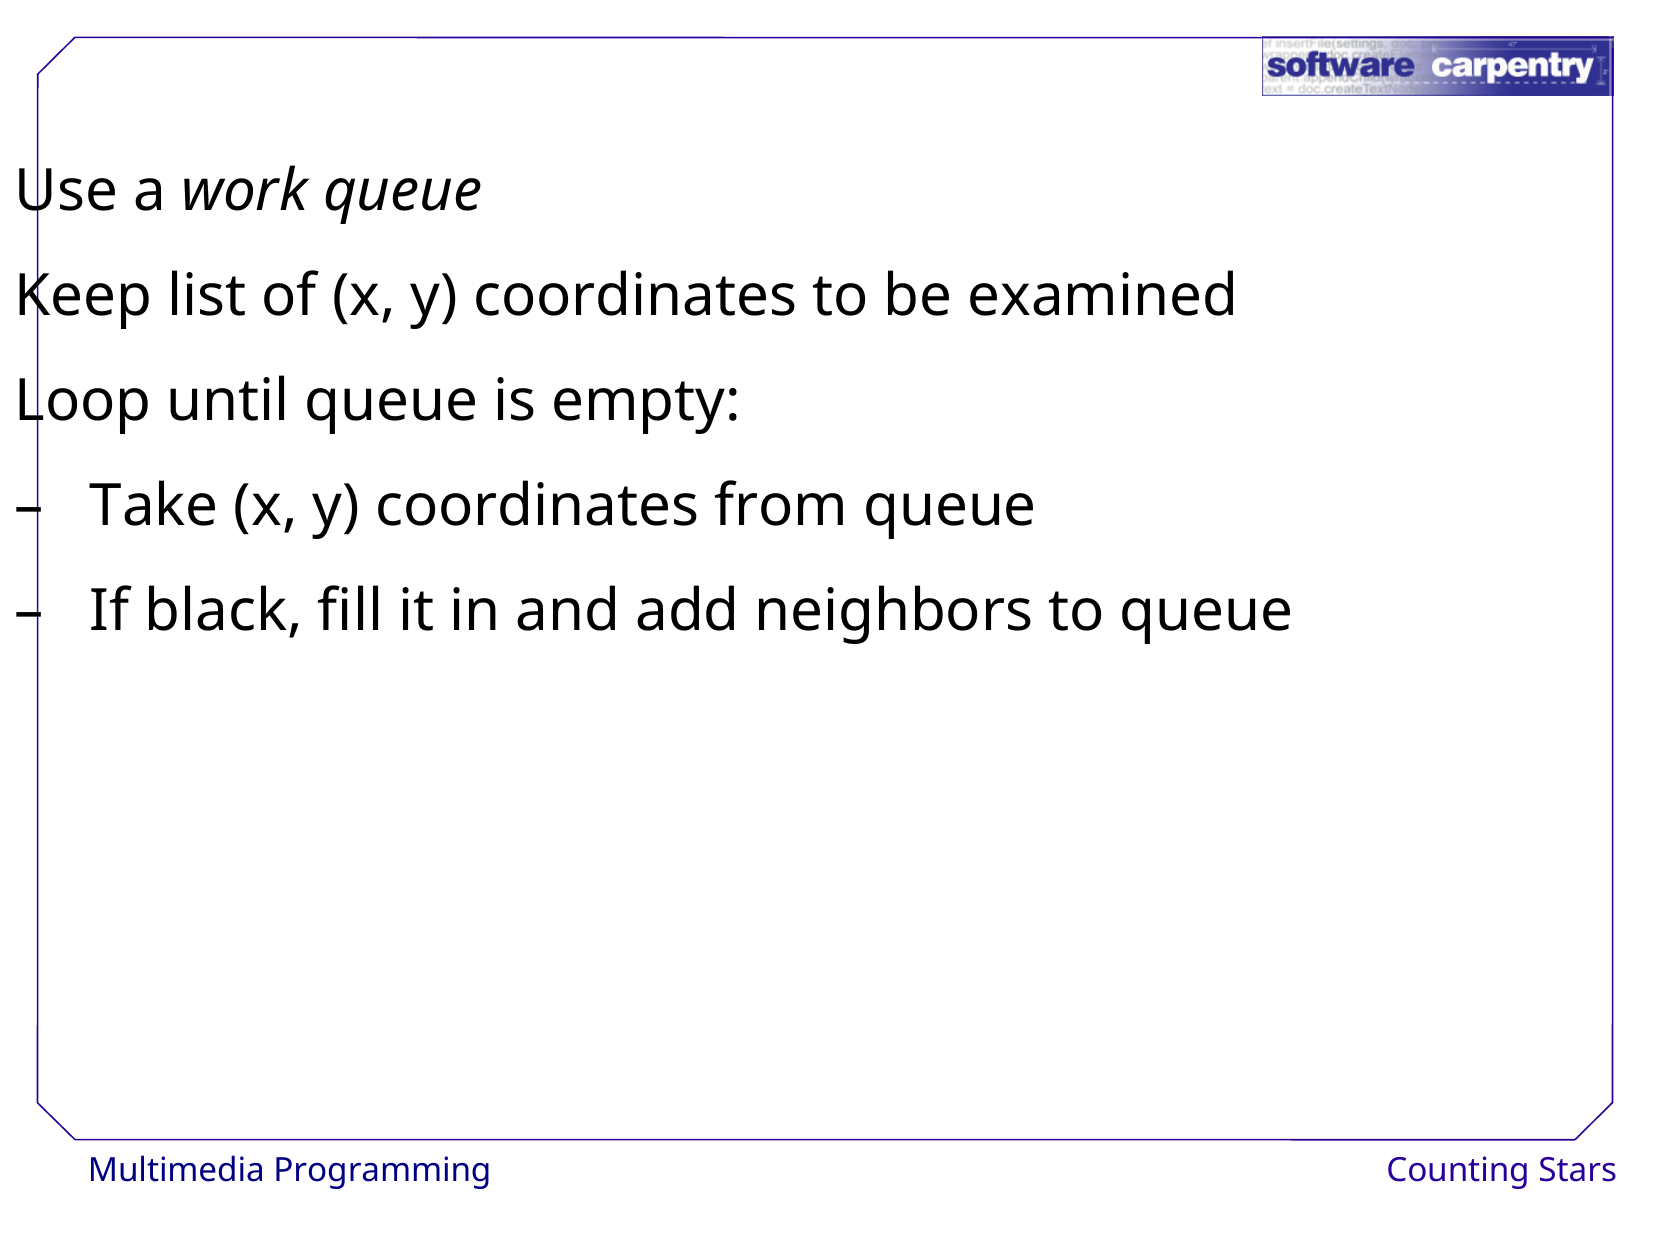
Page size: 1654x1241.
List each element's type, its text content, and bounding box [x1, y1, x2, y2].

picture [1262, 36, 1614, 96]
text_box Use a work queue Keep list of (x, y) coordinates to be examined Loop until queue is empty: – Take (x, y) coordinates from queue – If black, fill it in and add neighbors to queue [0, 109, 1459, 650]
